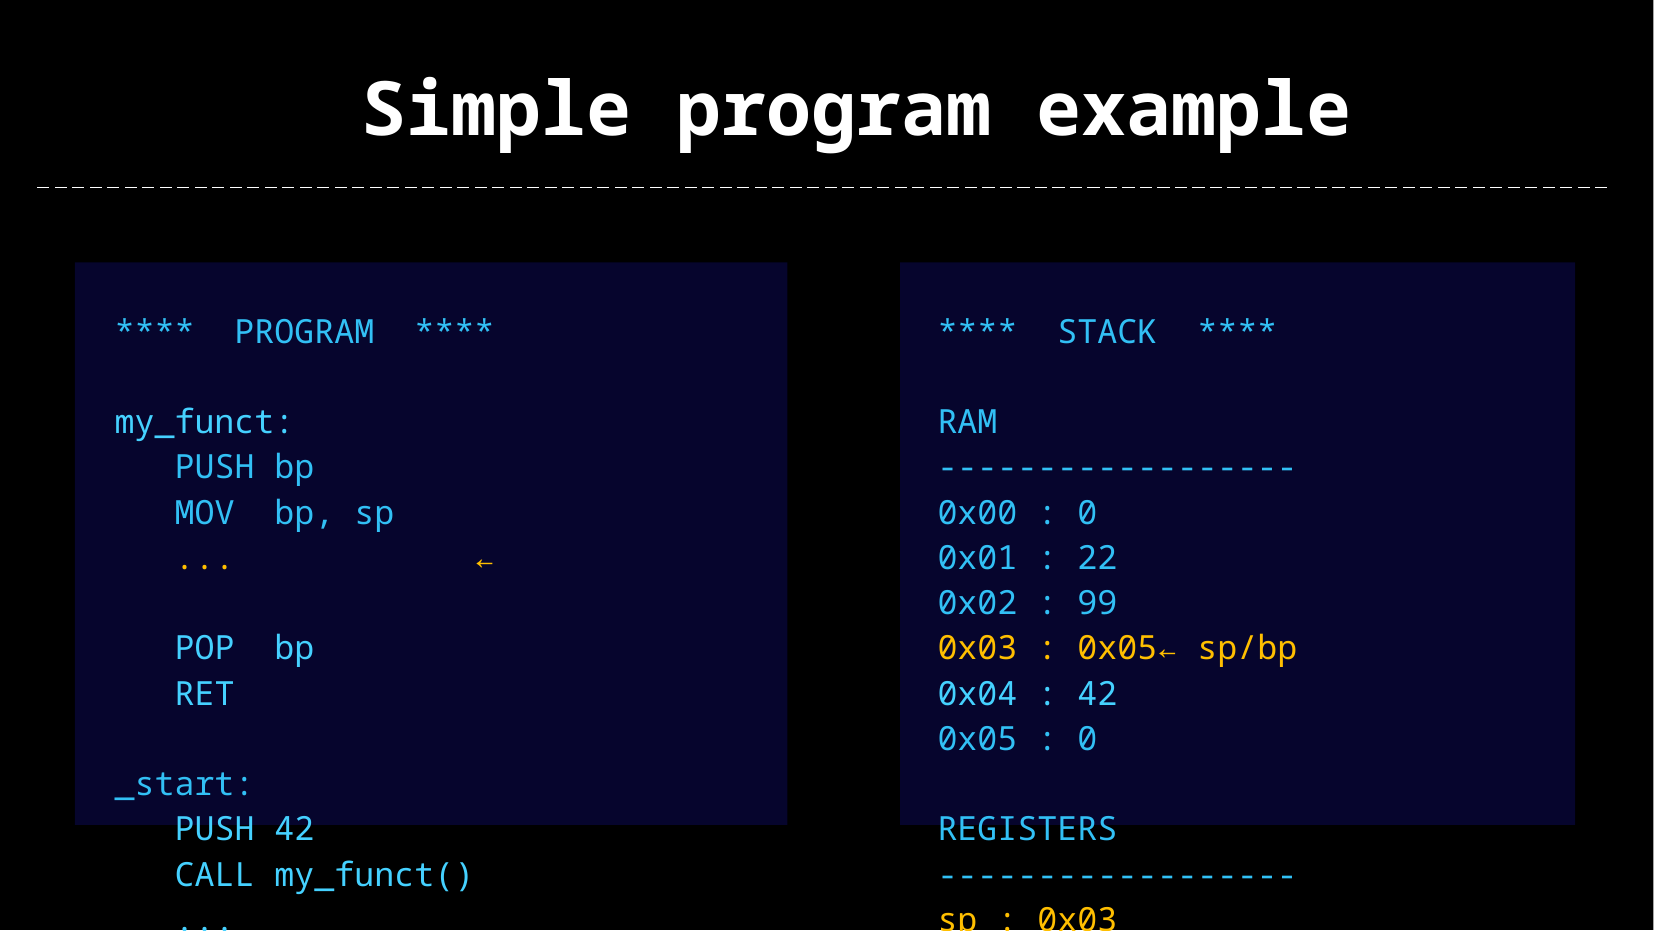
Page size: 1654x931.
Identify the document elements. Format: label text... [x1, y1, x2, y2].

text_box **** PROGRAM **** my_funct: PUSH bp MOV bp, sp ... ← POP bp RET _start: PUSH 42 CALL my_funct() ... [114, 262, 748, 802]
title Simple program example [112, 24, 1601, 188]
text_box [74, 262, 788, 825]
text_box **** STACK **** RAM ------------------ 0x00 : 0 0x01 : 22 0x02 : 99 0x03 : 0x05← sp/bp 0x04 : 42 0x05 : 0 REGISTERS ------------------ sp : 0x03 bp : 0x03 [937, 262, 1538, 802]
text_box [1083, 819, 1091, 825]
text_box [943, 819, 951, 825]
text_box [900, 262, 1576, 825]
text_box [180, 819, 189, 825]
